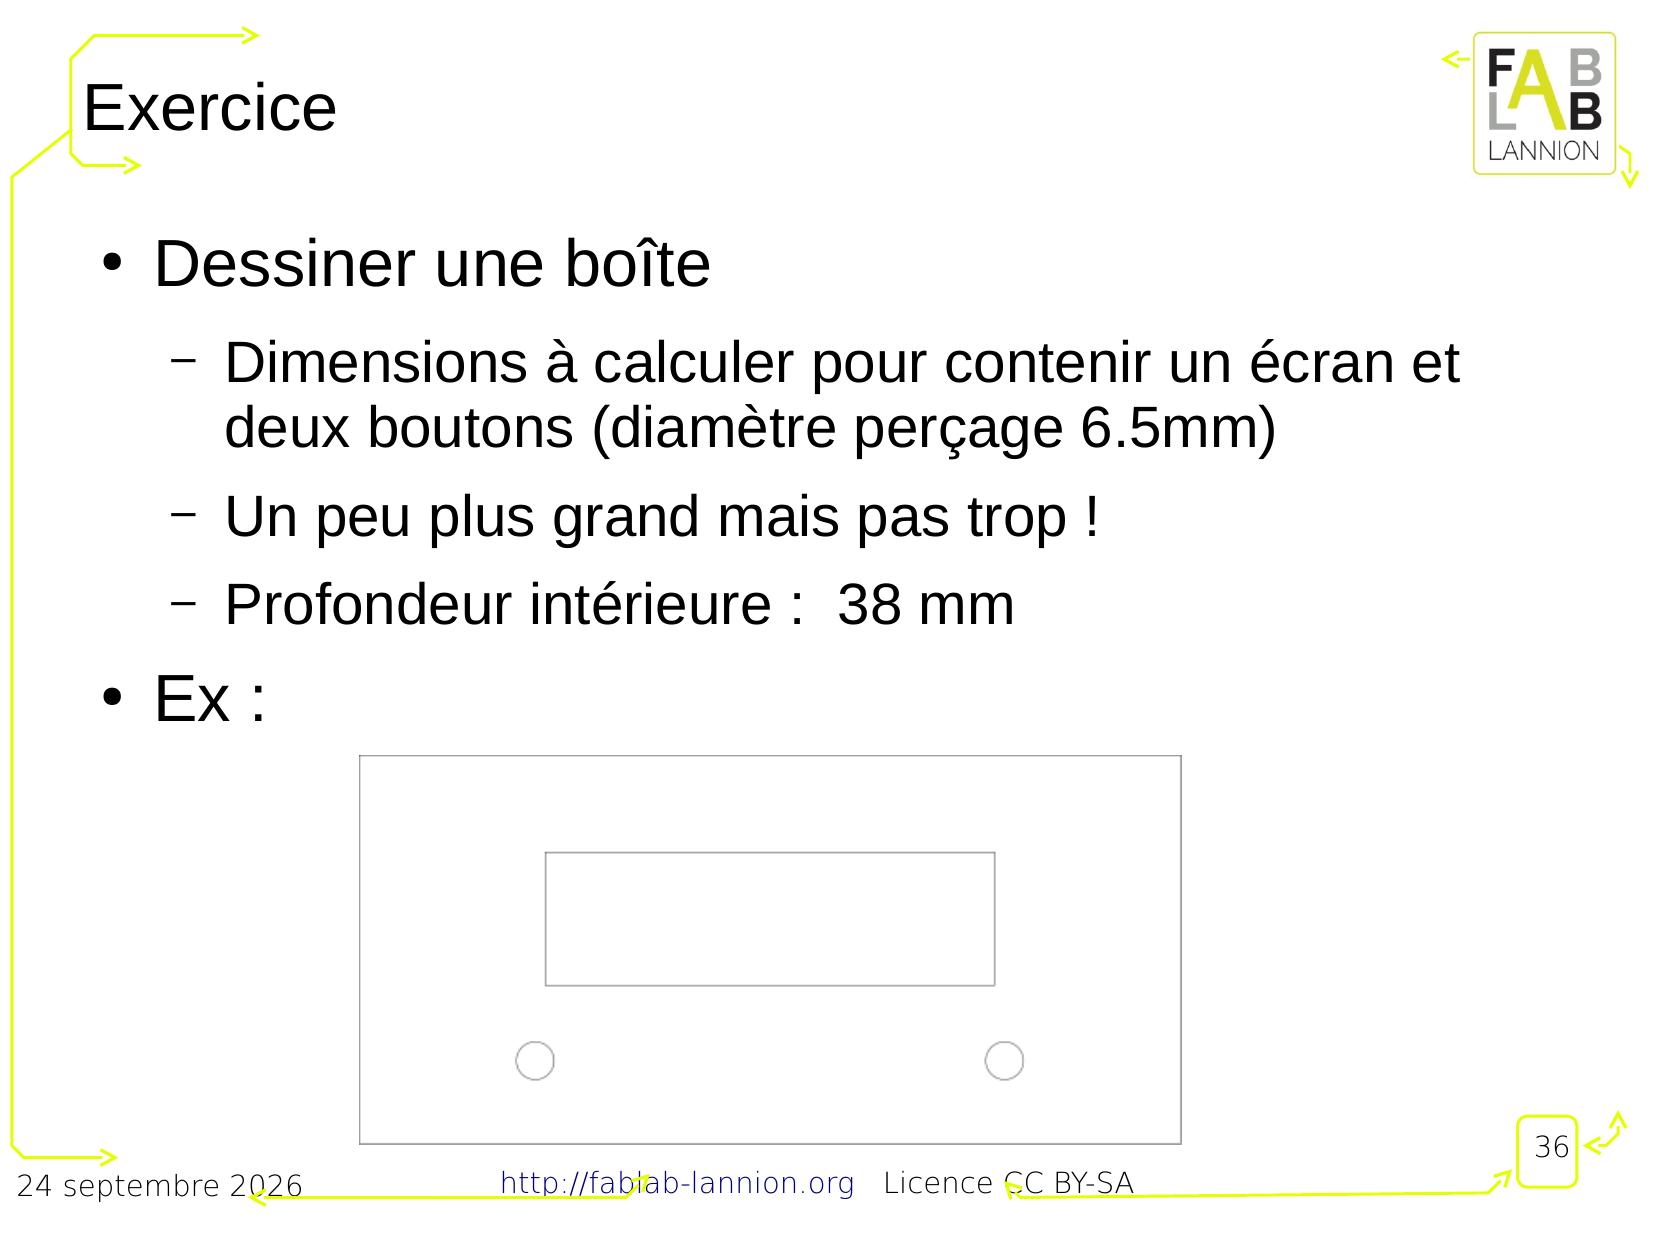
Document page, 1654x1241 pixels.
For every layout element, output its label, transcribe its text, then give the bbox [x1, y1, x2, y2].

title Exercice [82, 49, 1441, 166]
list Dessiner une boîte Dimensions à calculer pour contenir un écran et deux boutons (diamètre perçage 6.5mm) Un peu plus grand mais pas trop ! Profondeur intérieure : 38 mm Ex : [82, 225, 1571, 945]
picture [359, 755, 1182, 1145]
picture [1470, 29, 1619, 178]
